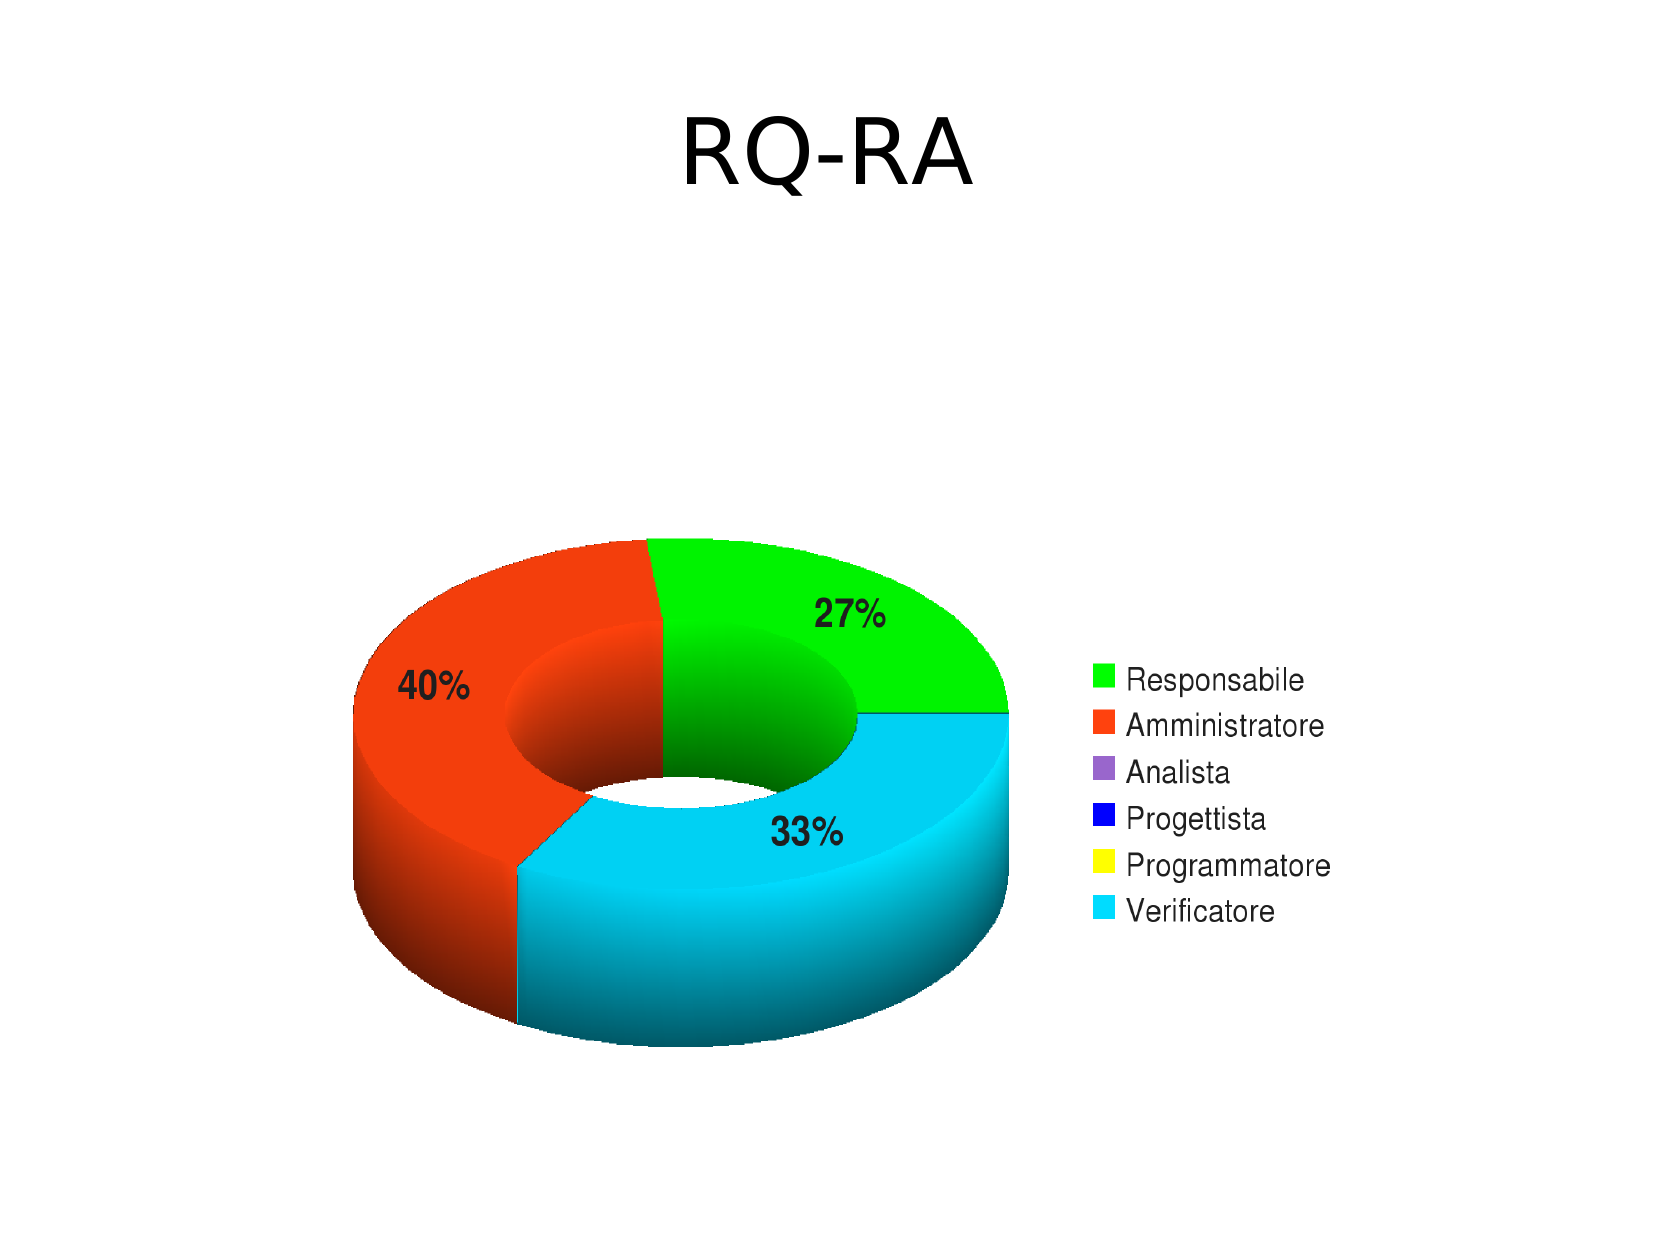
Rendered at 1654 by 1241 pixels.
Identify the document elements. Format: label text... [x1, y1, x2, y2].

picture [265, 501, 1418, 1182]
title RQ-RA [82, 56, 1571, 250]
